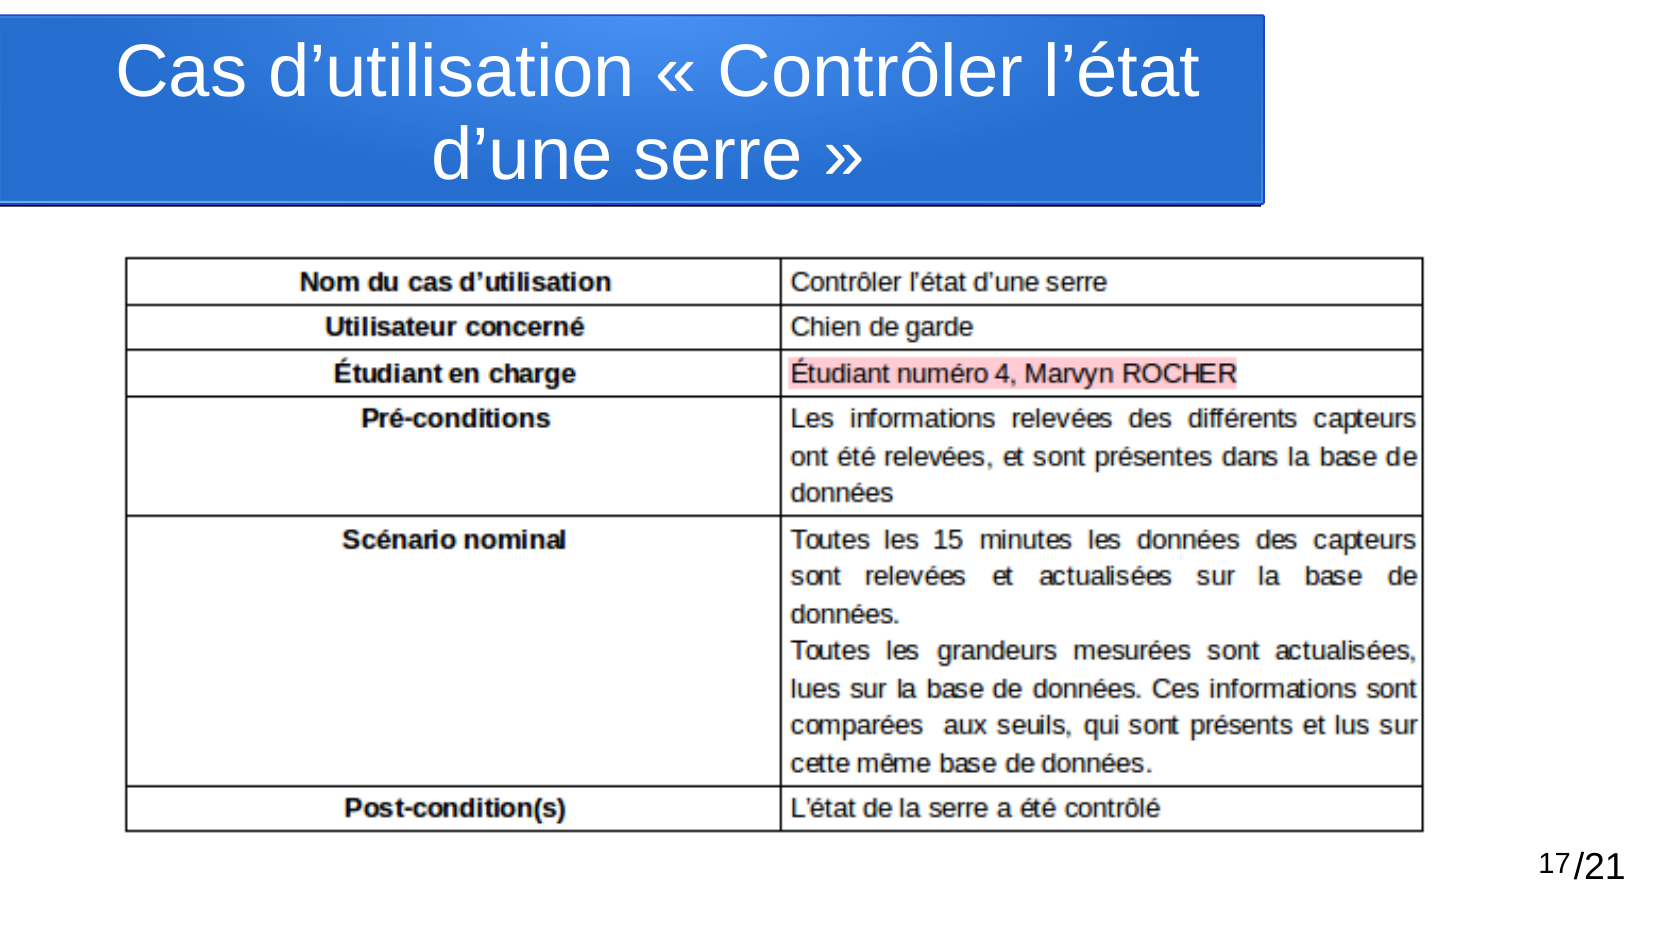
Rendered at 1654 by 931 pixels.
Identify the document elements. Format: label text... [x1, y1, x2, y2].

title Cas d’utilisation « Contrôler l’état d’une serre » [82, 29, 1235, 196]
picture [113, 247, 1437, 839]
text_box /21 [1559, 838, 1654, 898]
